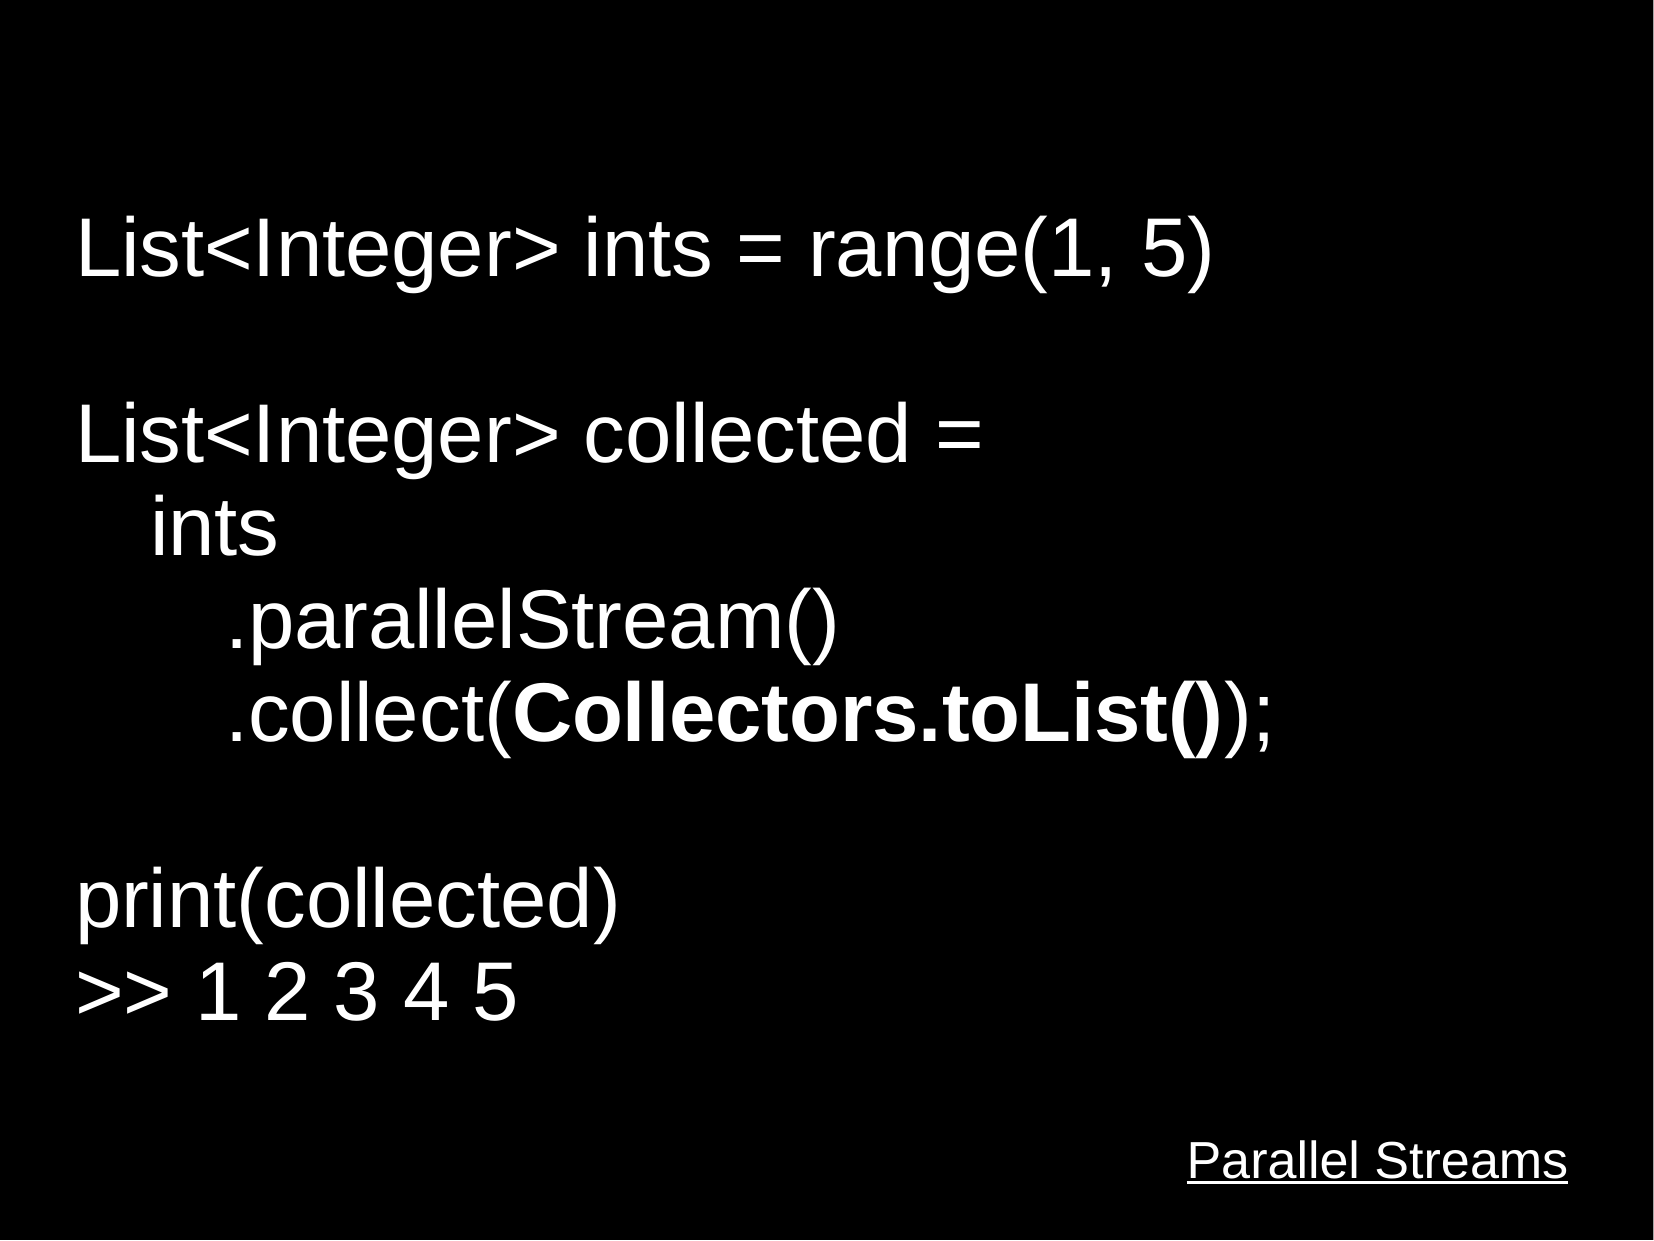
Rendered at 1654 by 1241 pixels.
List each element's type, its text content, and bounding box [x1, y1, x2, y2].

subtitle List<Integer> ints = range(1, 5) List<Integer> collected = ints .parallelStream() .collect(Collectors.toList()); print(collected) >> 1 2 3 4 5 [0, 0, 1654, 1241]
text_box Parallel Streams [1100, 1080, 1654, 1241]
